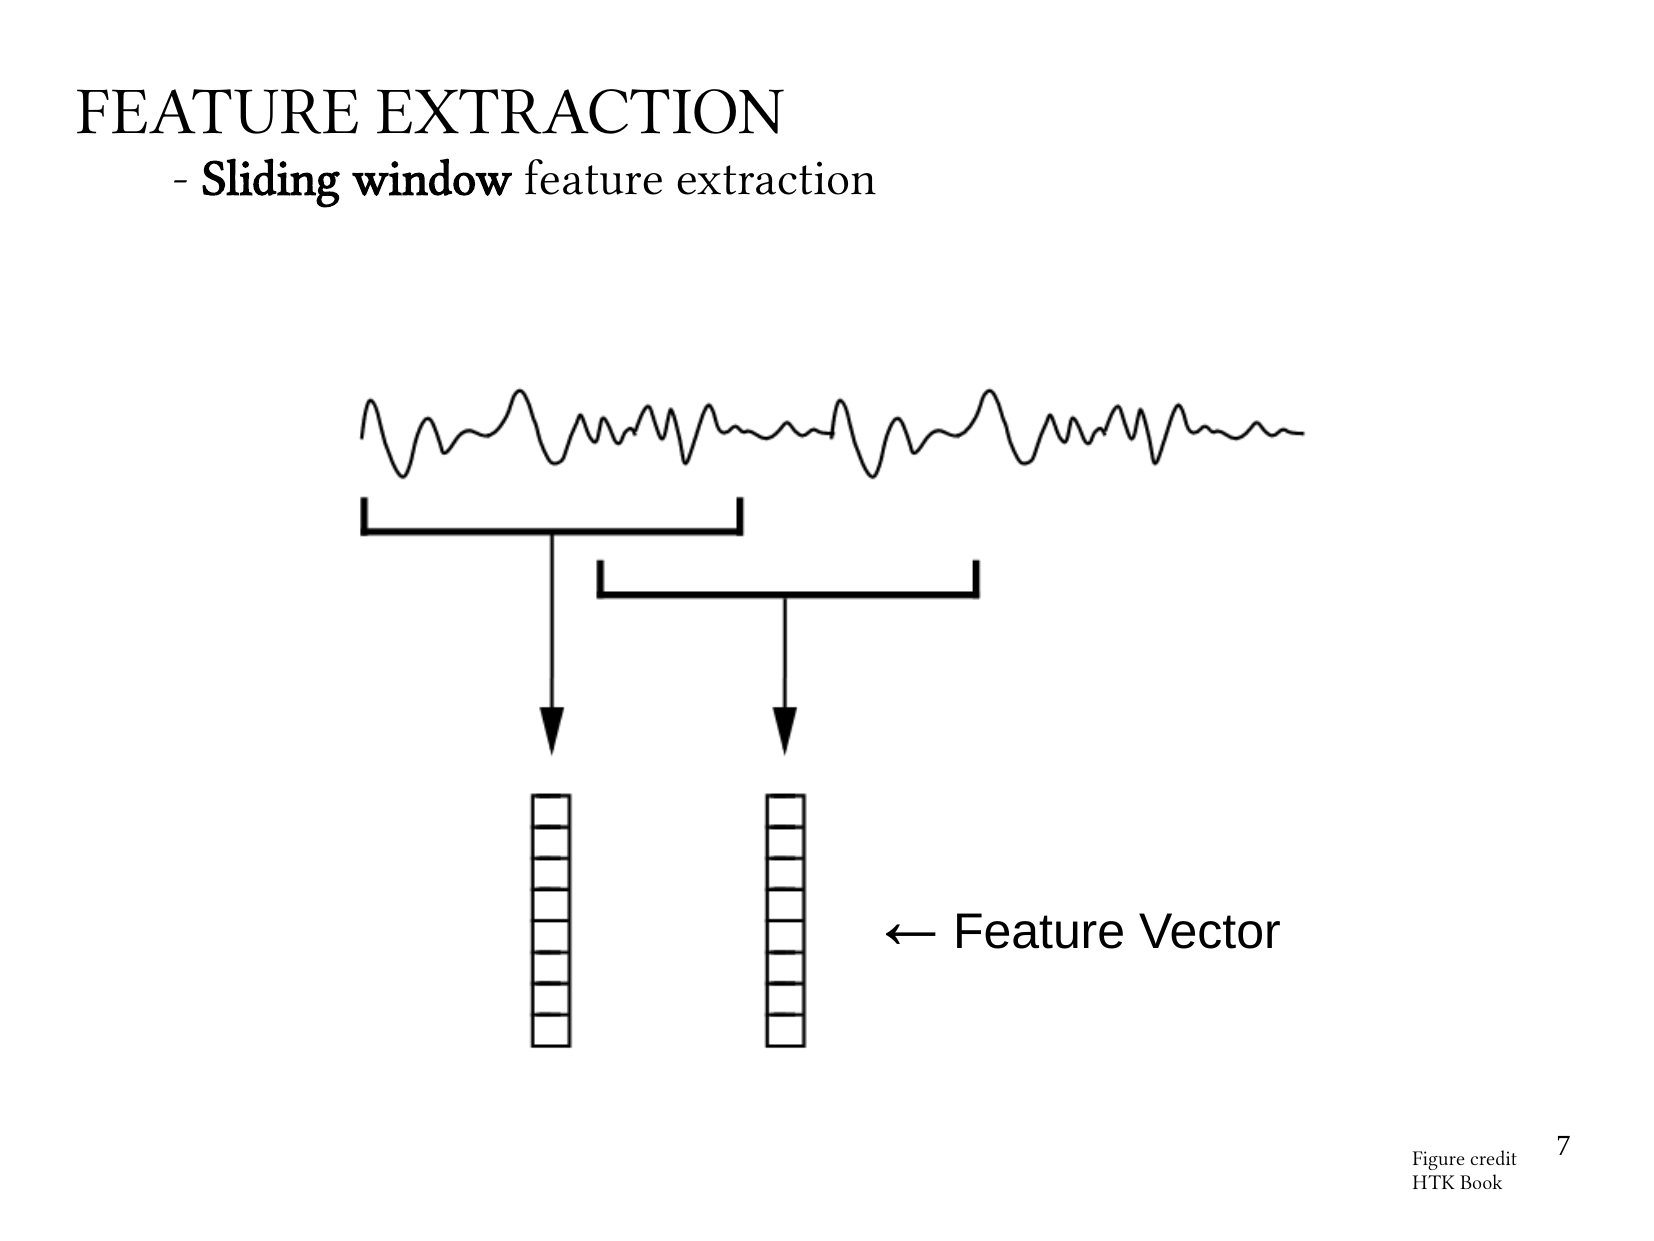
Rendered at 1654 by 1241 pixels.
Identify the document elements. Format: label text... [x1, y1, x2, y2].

text_box [840, 750, 1156, 1066]
subtitle FEATURE EXTRACTION - Sliding window feature extraction GMM MONOPHONE TRAINING GMM TRIPHONE TRAINING DNN TRAINING DECODING [60, 72, 1549, 1216]
text_box ←Feature Vector [855, 810, 1471, 1006]
picture [315, 305, 1359, 1111]
text_box Figure credit HTK Book [1397, 1140, 1576, 1222]
